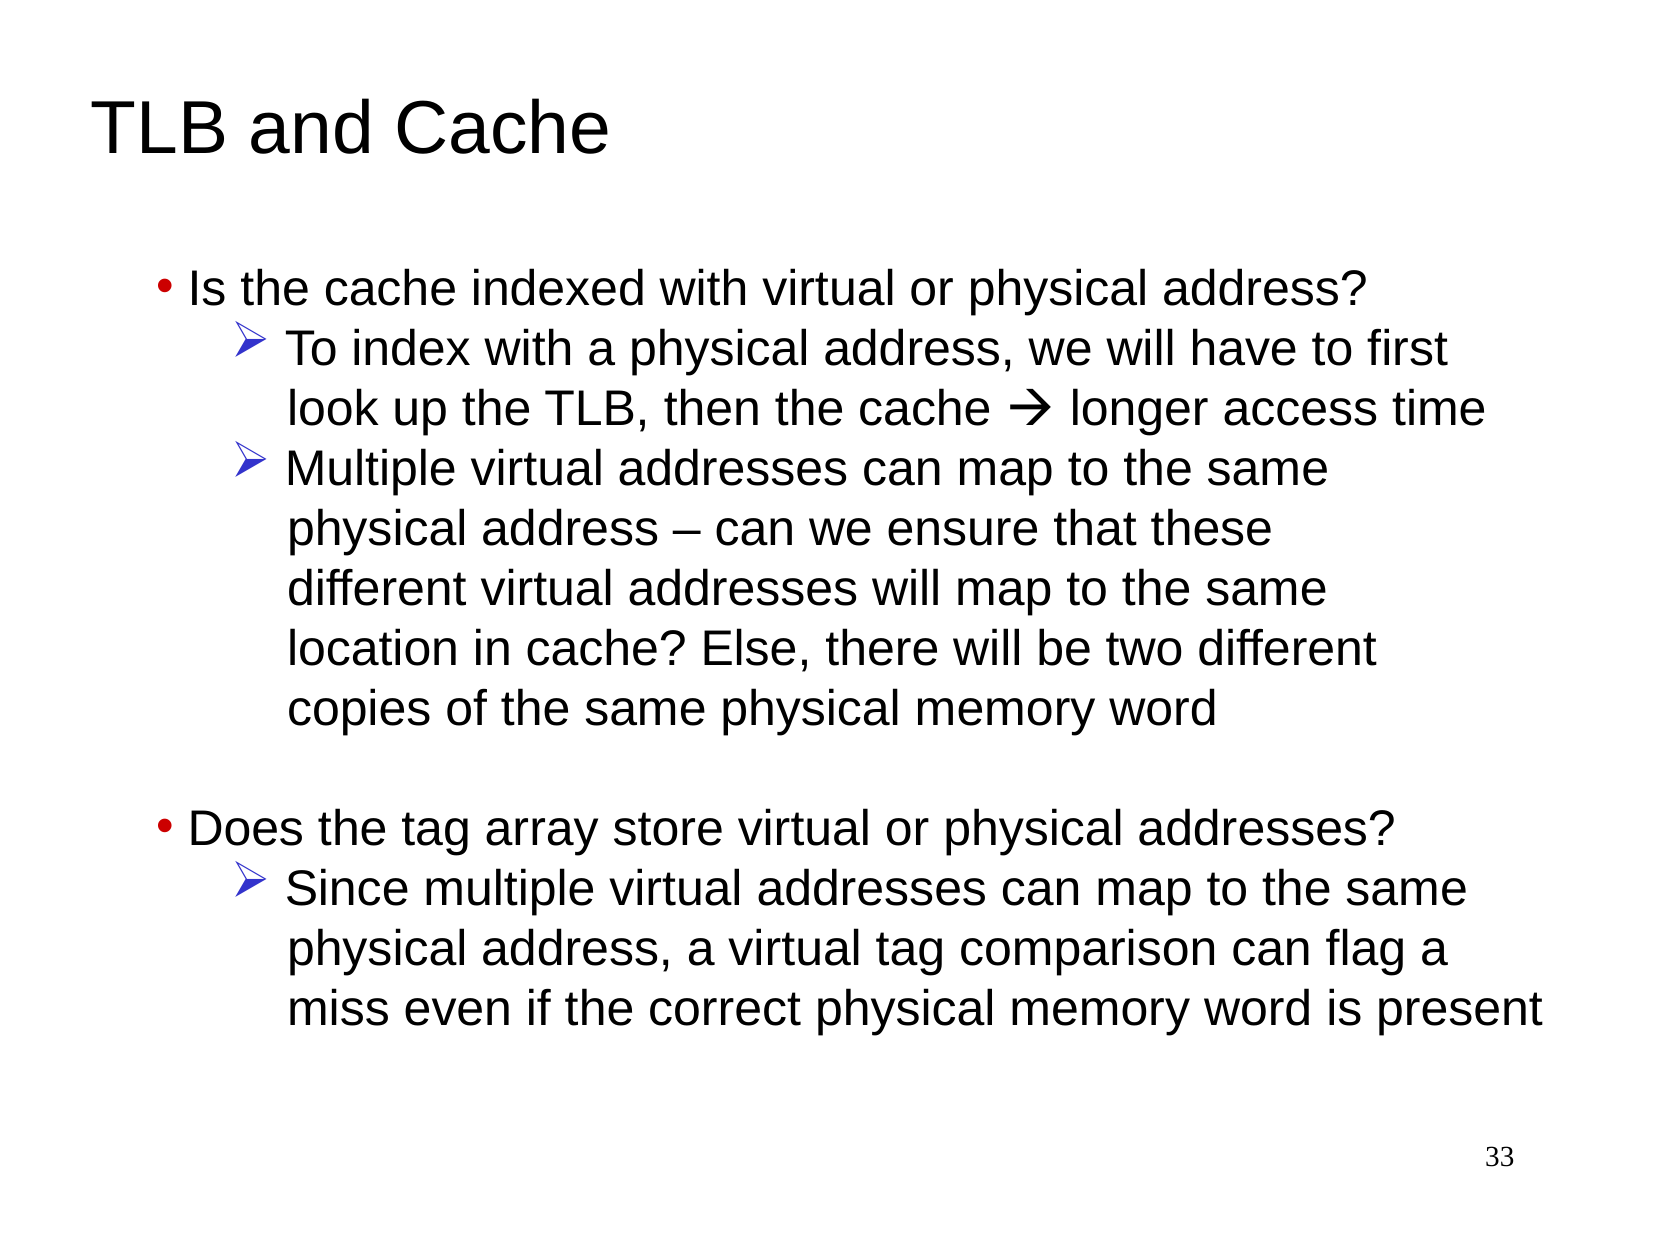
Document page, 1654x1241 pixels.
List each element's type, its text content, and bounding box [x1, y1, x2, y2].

text_box Is the cache indexed with virtual or physical address? To index with a physical address, we will have to first look up the TLB, then the cache  longer access time Multiple virtual addresses can map to the same physical address – can we ensure that these different virtual addresses will map to the same location in cache? Else, there will be two different copies of the same physical memory word Does the tag array store virtual or physical addresses? Since multiple virtual addresses can map to the same physical address, a virtual tag comparison can flag a miss even if the correct physical memory word is present [141, 247, 1559, 1044]
text_box TLB and Cache [75, 71, 627, 177]
text_box <number> [1184, 1129, 1530, 1213]
